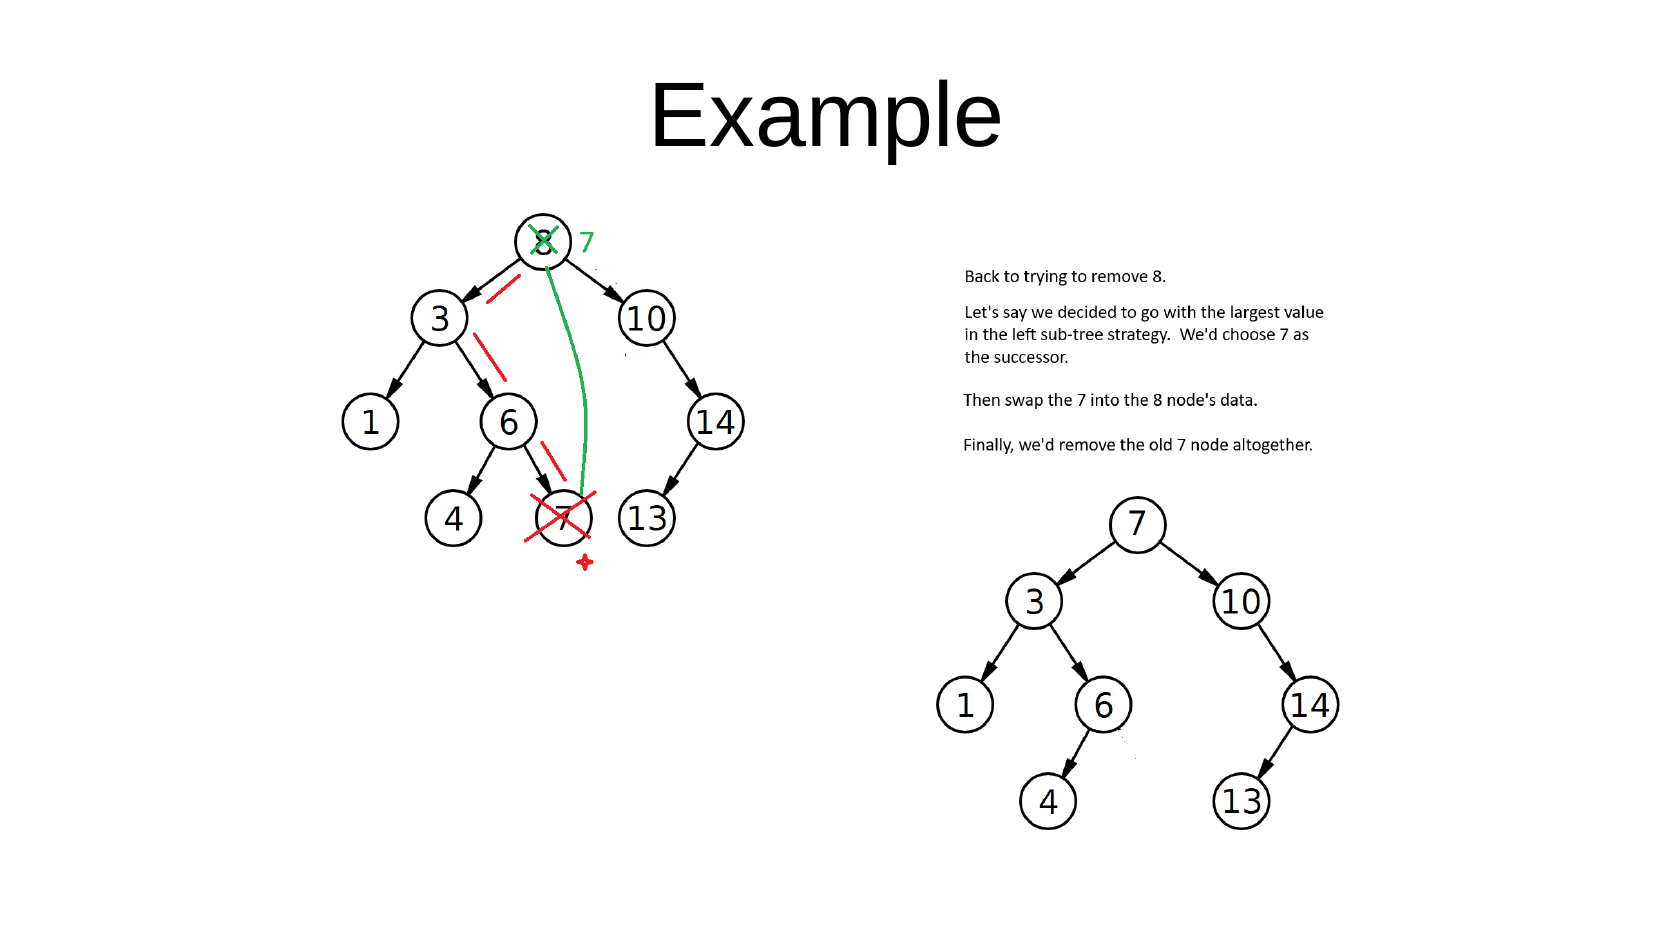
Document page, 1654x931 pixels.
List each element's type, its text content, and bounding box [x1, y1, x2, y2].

title Example [82, 37, 1571, 193]
picture [337, 192, 1351, 841]
